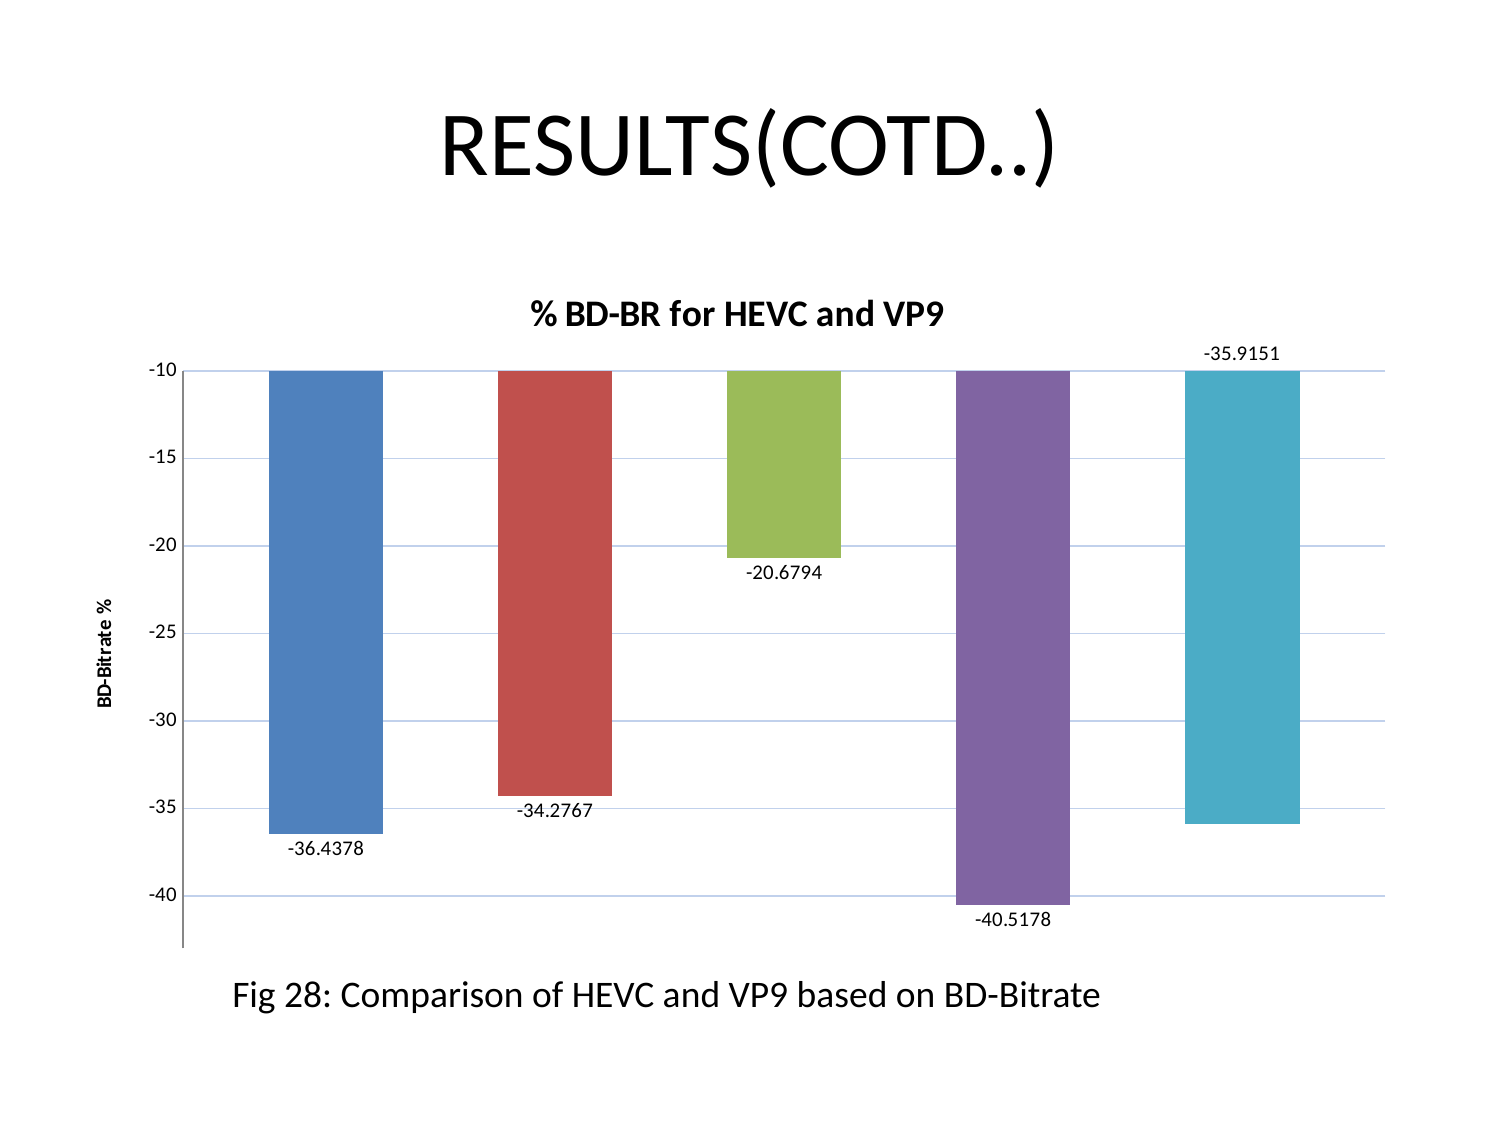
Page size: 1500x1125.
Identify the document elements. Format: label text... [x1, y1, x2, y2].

title Results(cotd..) [75, 45, 1425, 233]
chart [62, 264, 1413, 963]
text_box Fig 28: Comparison of HEVC and VP9 based on BD-Bitrate [217, 963, 1118, 1068]
